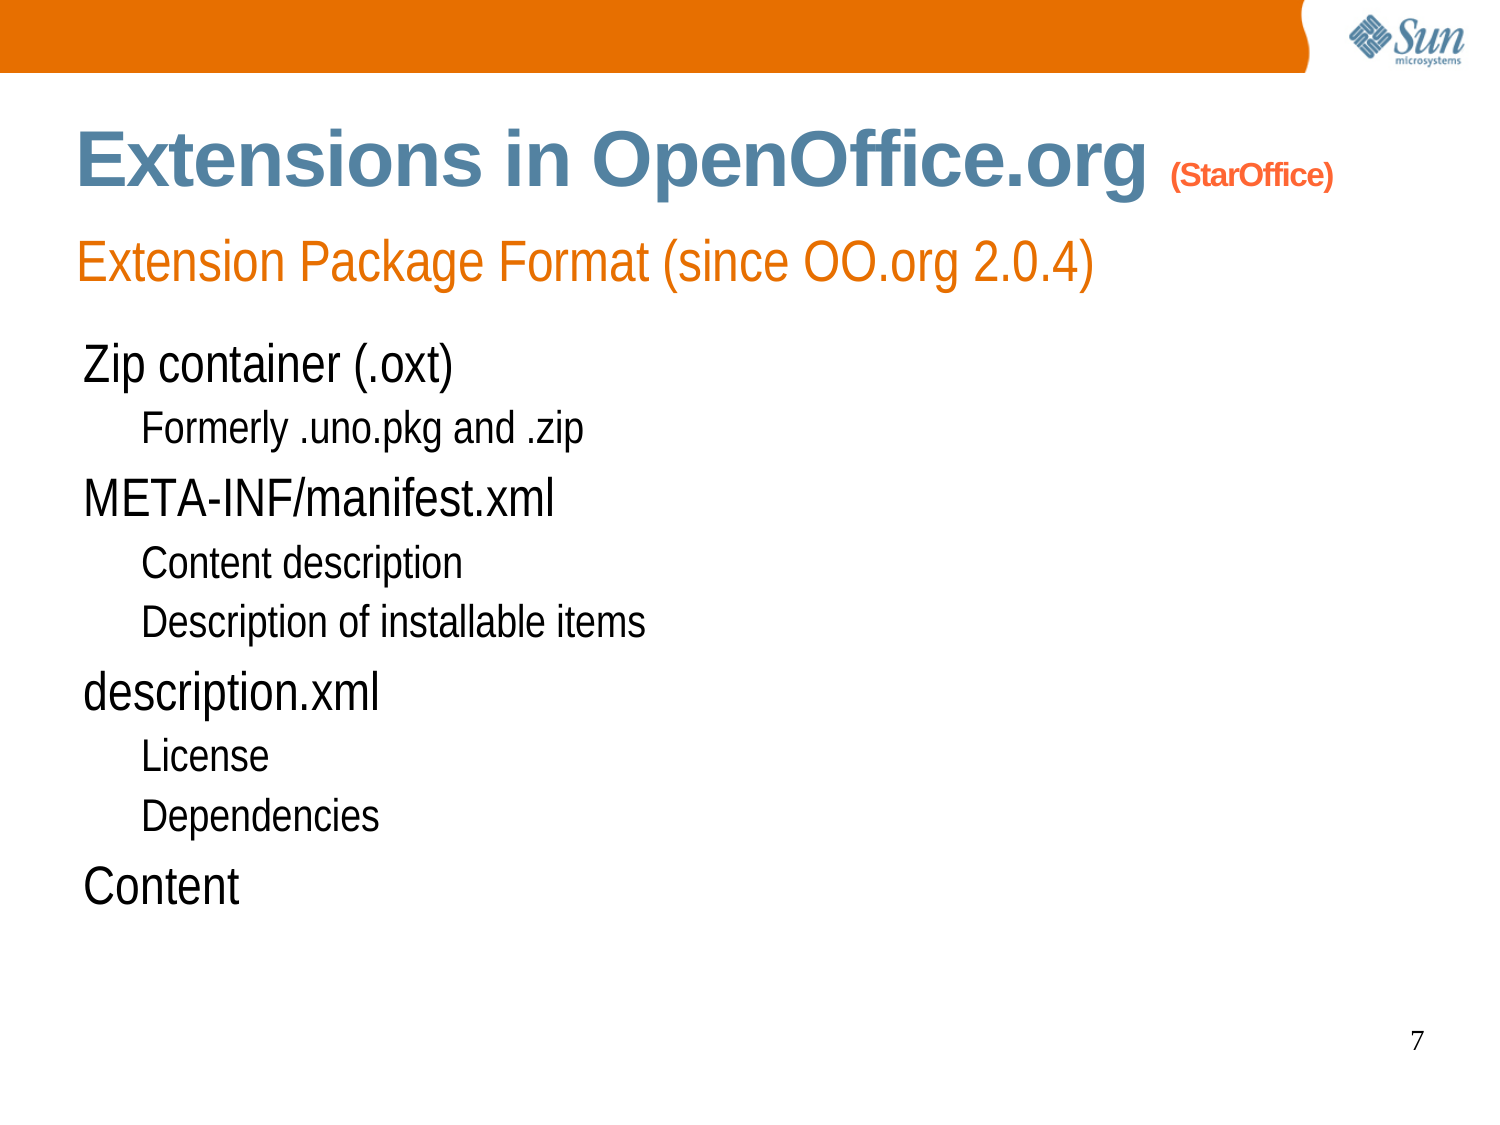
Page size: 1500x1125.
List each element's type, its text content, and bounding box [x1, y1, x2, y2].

title Extensions in OpenOffice.org (StarOffice) [75, 123, 1437, 227]
text_box Extension Package Format (since OO.org 2.0.4) [76, 236, 1344, 304]
picture [0, 0, 1500, 73]
list Zip container (.oxt) Formerly .uno.pkg and .zip META-INF/manifest.xml Content description Description of installable items description.xml License Dependencies Content [64, 340, 1401, 1083]
